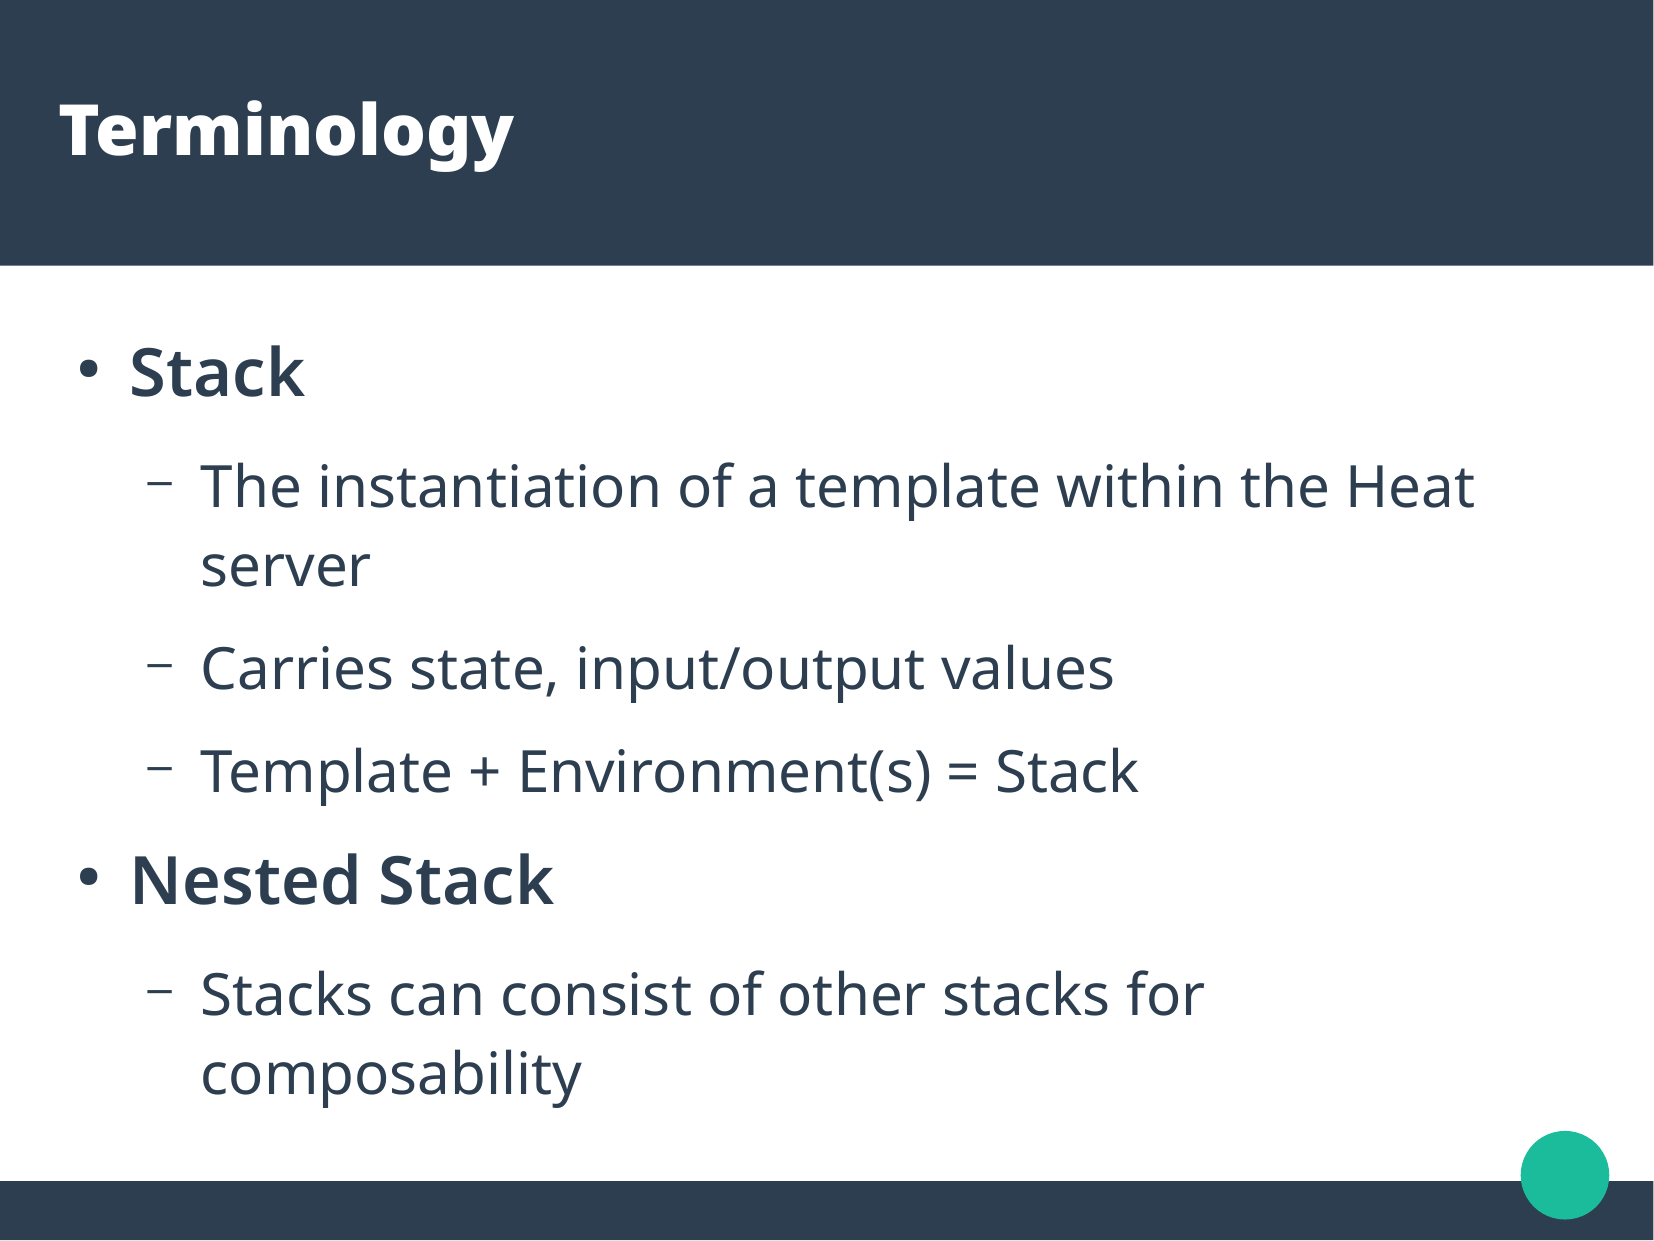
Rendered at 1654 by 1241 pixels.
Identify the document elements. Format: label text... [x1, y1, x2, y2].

list Stack The instantiation of a template within the Heat server Carries state, input/output values Template + Environment(s) = Stack Nested Stack Stacks can consist of other stacks for composability [59, 324, 1595, 1152]
title Terminology [59, 49, 1595, 207]
